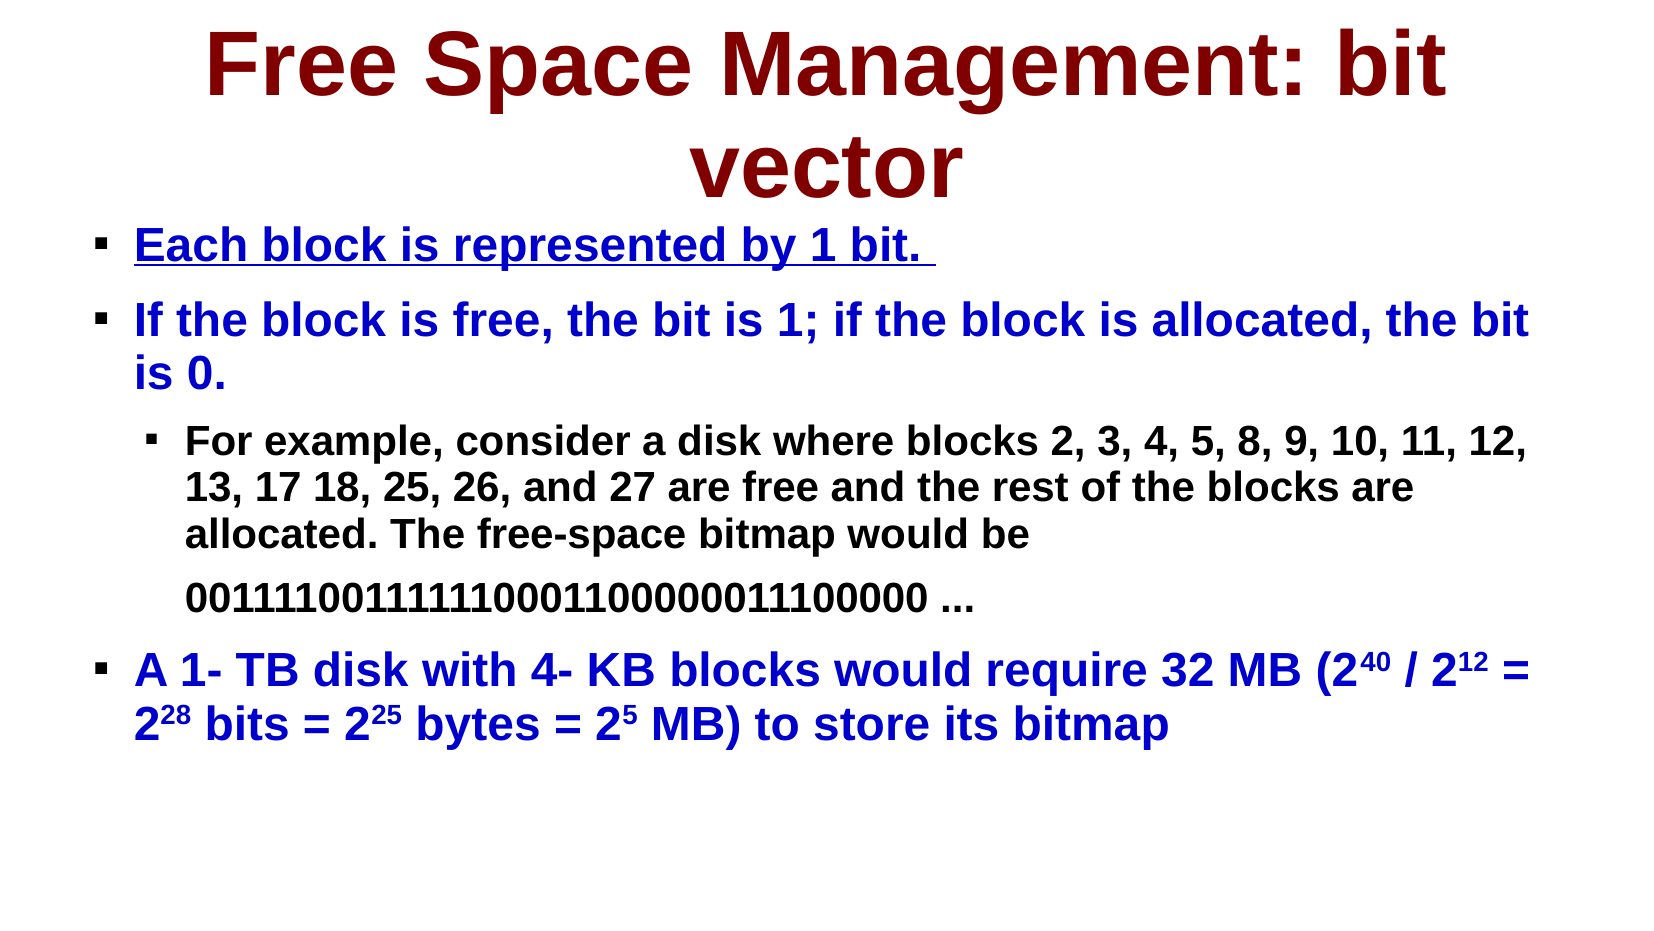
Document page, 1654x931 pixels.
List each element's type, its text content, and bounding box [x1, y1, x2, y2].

title Free Space Management: bit vector [82, 12, 1571, 217]
list Each block is represented by 1 bit. If the block is free, the bit is 1; if the block is allocated, the bit is 0. For example, consider a disk where blocks 2, 3, 4, 5, 8, 9, 10, 11, 12, 13, 17 18, 25, 26, and 27 are free and the rest of the blocks are allocated. The free-space bitmap would be 001111001111110001100000011100000 ... A 1- TB disk with 4- KB blocks would require 32 MB (240 / 212 = 228 bits = 225 bytes = 25 MB) to store its bitmap [82, 217, 1571, 757]
